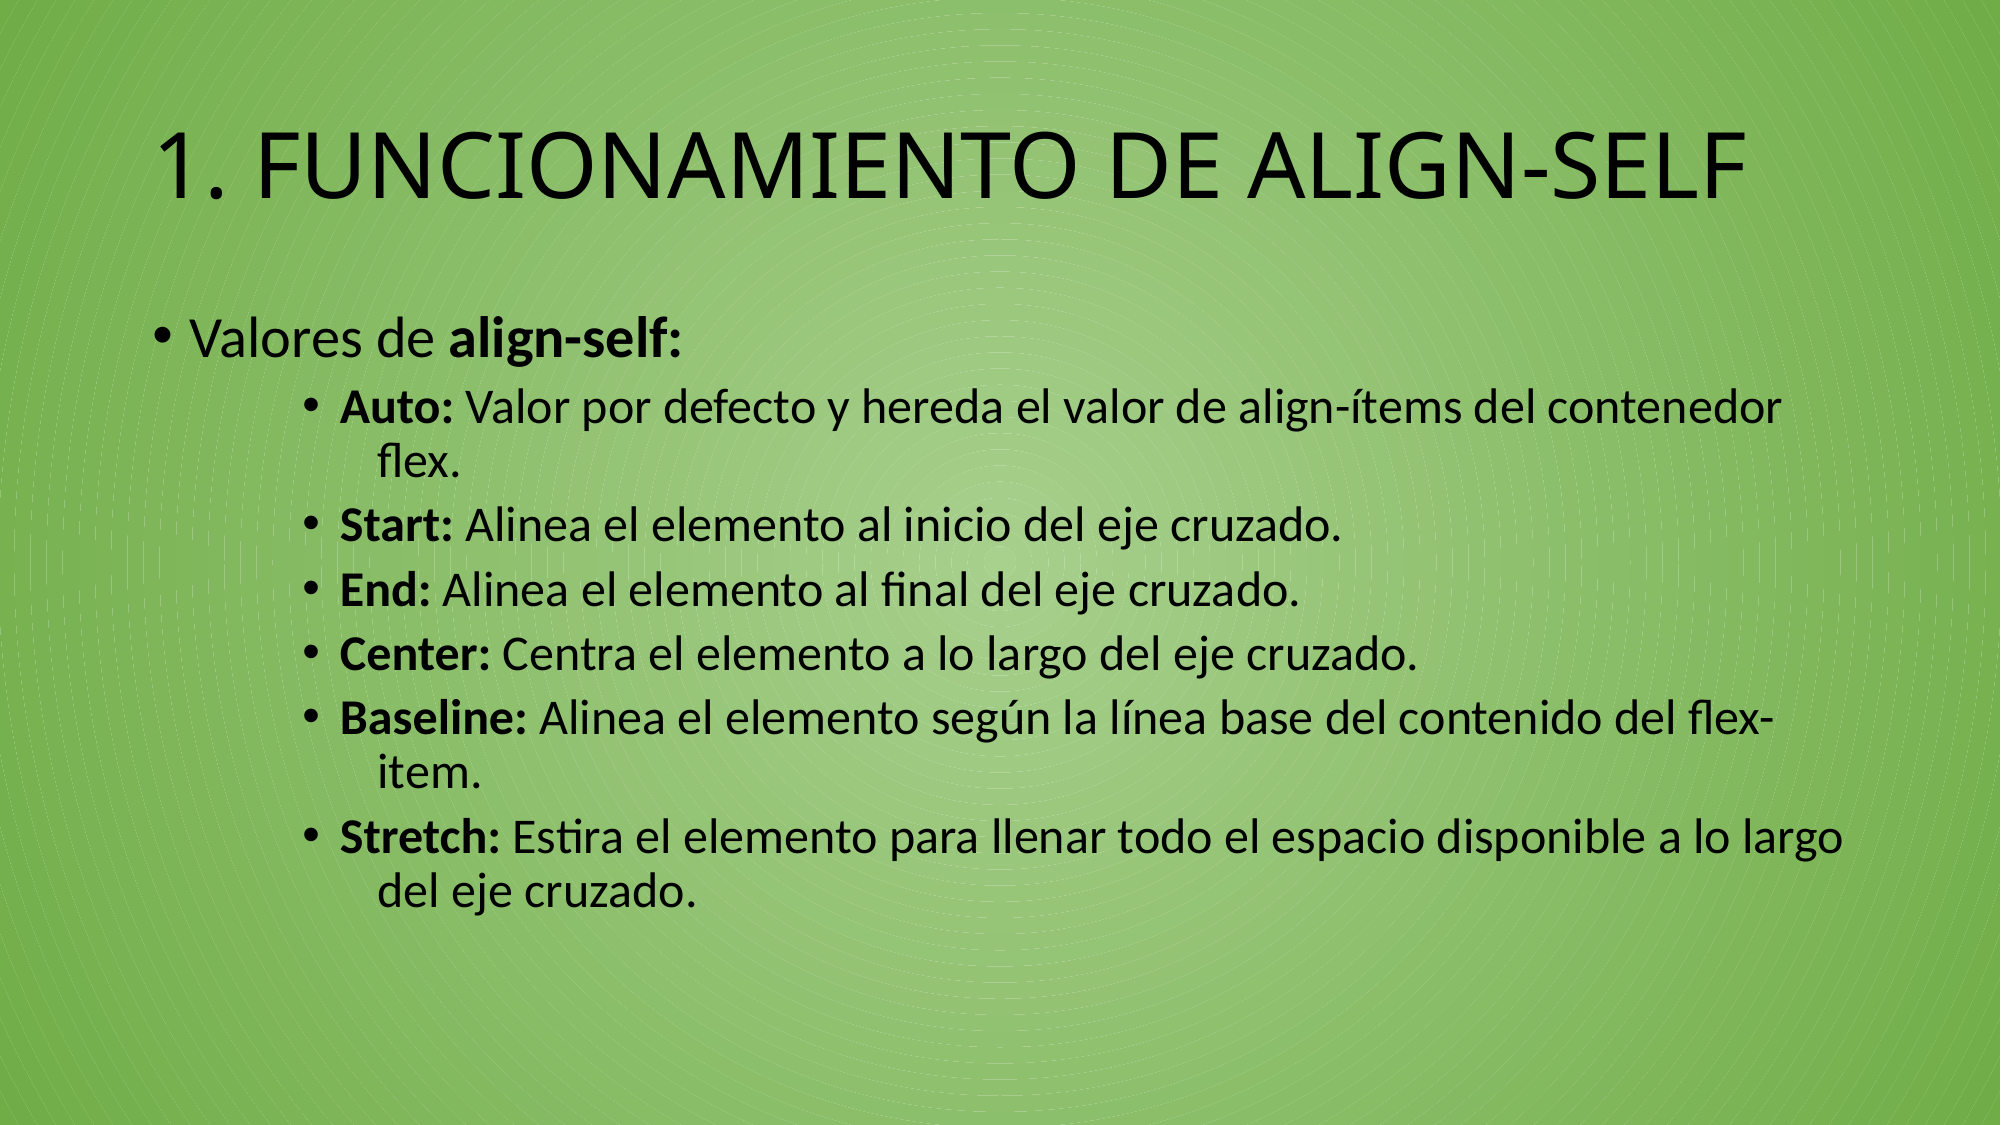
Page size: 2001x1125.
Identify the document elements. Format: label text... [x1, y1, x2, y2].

list Valores de align-self: Auto: Valor por defecto y hereda el valor de align-ítems del contenedor flex. Start: Alinea el elemento al inicio del eje cruzado. End: Alinea el elemento al final del eje cruzado. Center: Centra el elemento a lo largo del eje cruzado. Baseline: Alinea el elemento según la línea base del contenido del flex-item. Stretch: Estira el elemento para llenar todo el espacio disponible a lo largo del eje cruzado. [137, 299, 1863, 1014]
title 1. FUNCIONAMIENTO DE ALIGN-SELF [137, 59, 1863, 278]
